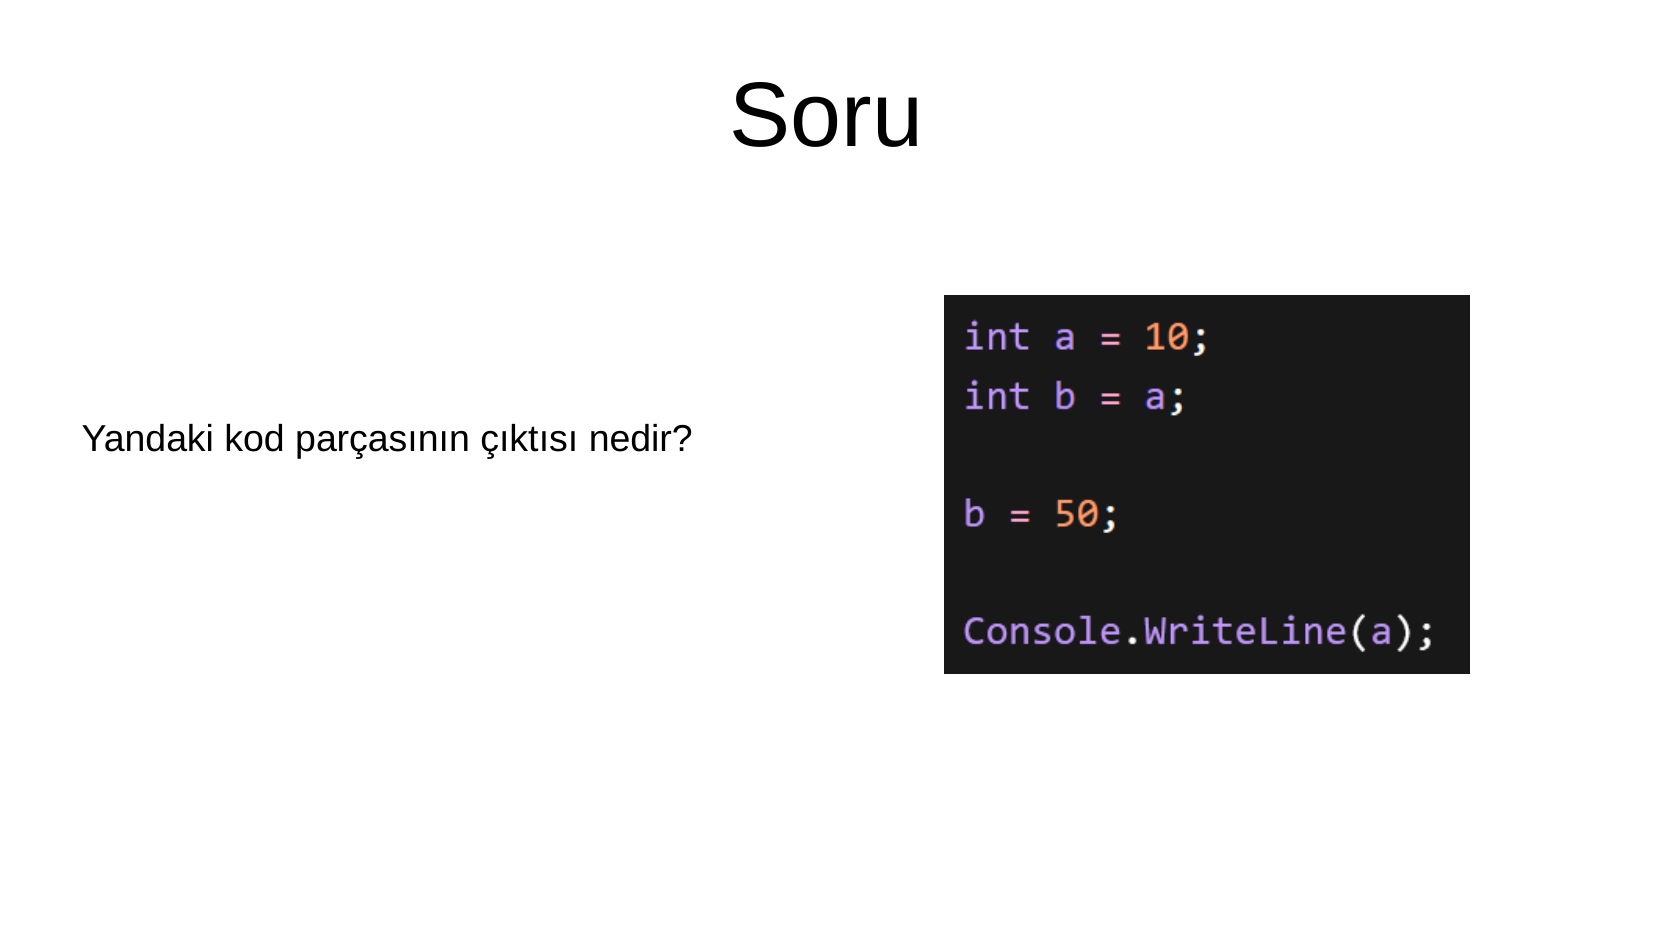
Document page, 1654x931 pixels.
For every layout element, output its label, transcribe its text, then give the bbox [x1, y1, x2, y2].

picture [944, 295, 1470, 674]
title Soru [82, 37, 1571, 193]
text_box Yandaki kod parçasının çıktısı nedir? [66, 409, 709, 467]
